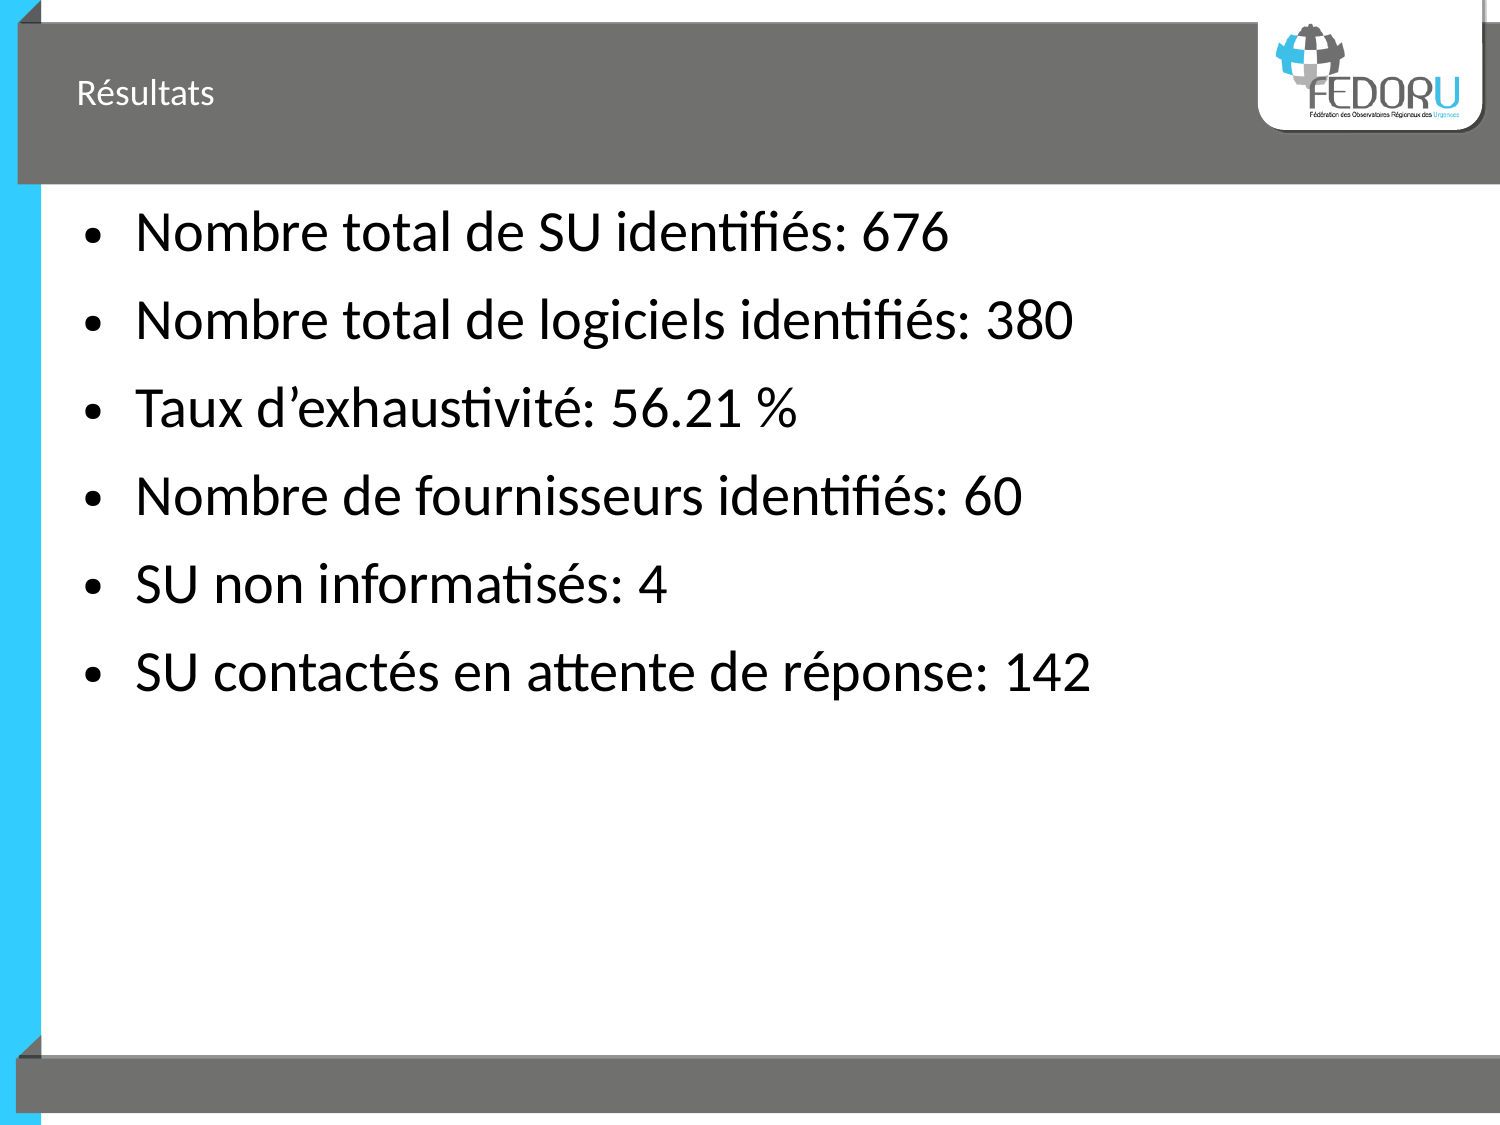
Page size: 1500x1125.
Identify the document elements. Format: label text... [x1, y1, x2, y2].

list Nombre total de SU identifiés: 676 Nombre total de logiciels identifiés: 380 Taux d’exhaustivité: 56.21 % Nombre de fournisseurs identifiés: 60 SU non informatisés: 4 SU contactés en attente de réponse: 142 [64, 208, 1415, 951]
title Résultats [76, 30, 1223, 161]
picture [1275, 20, 1459, 118]
